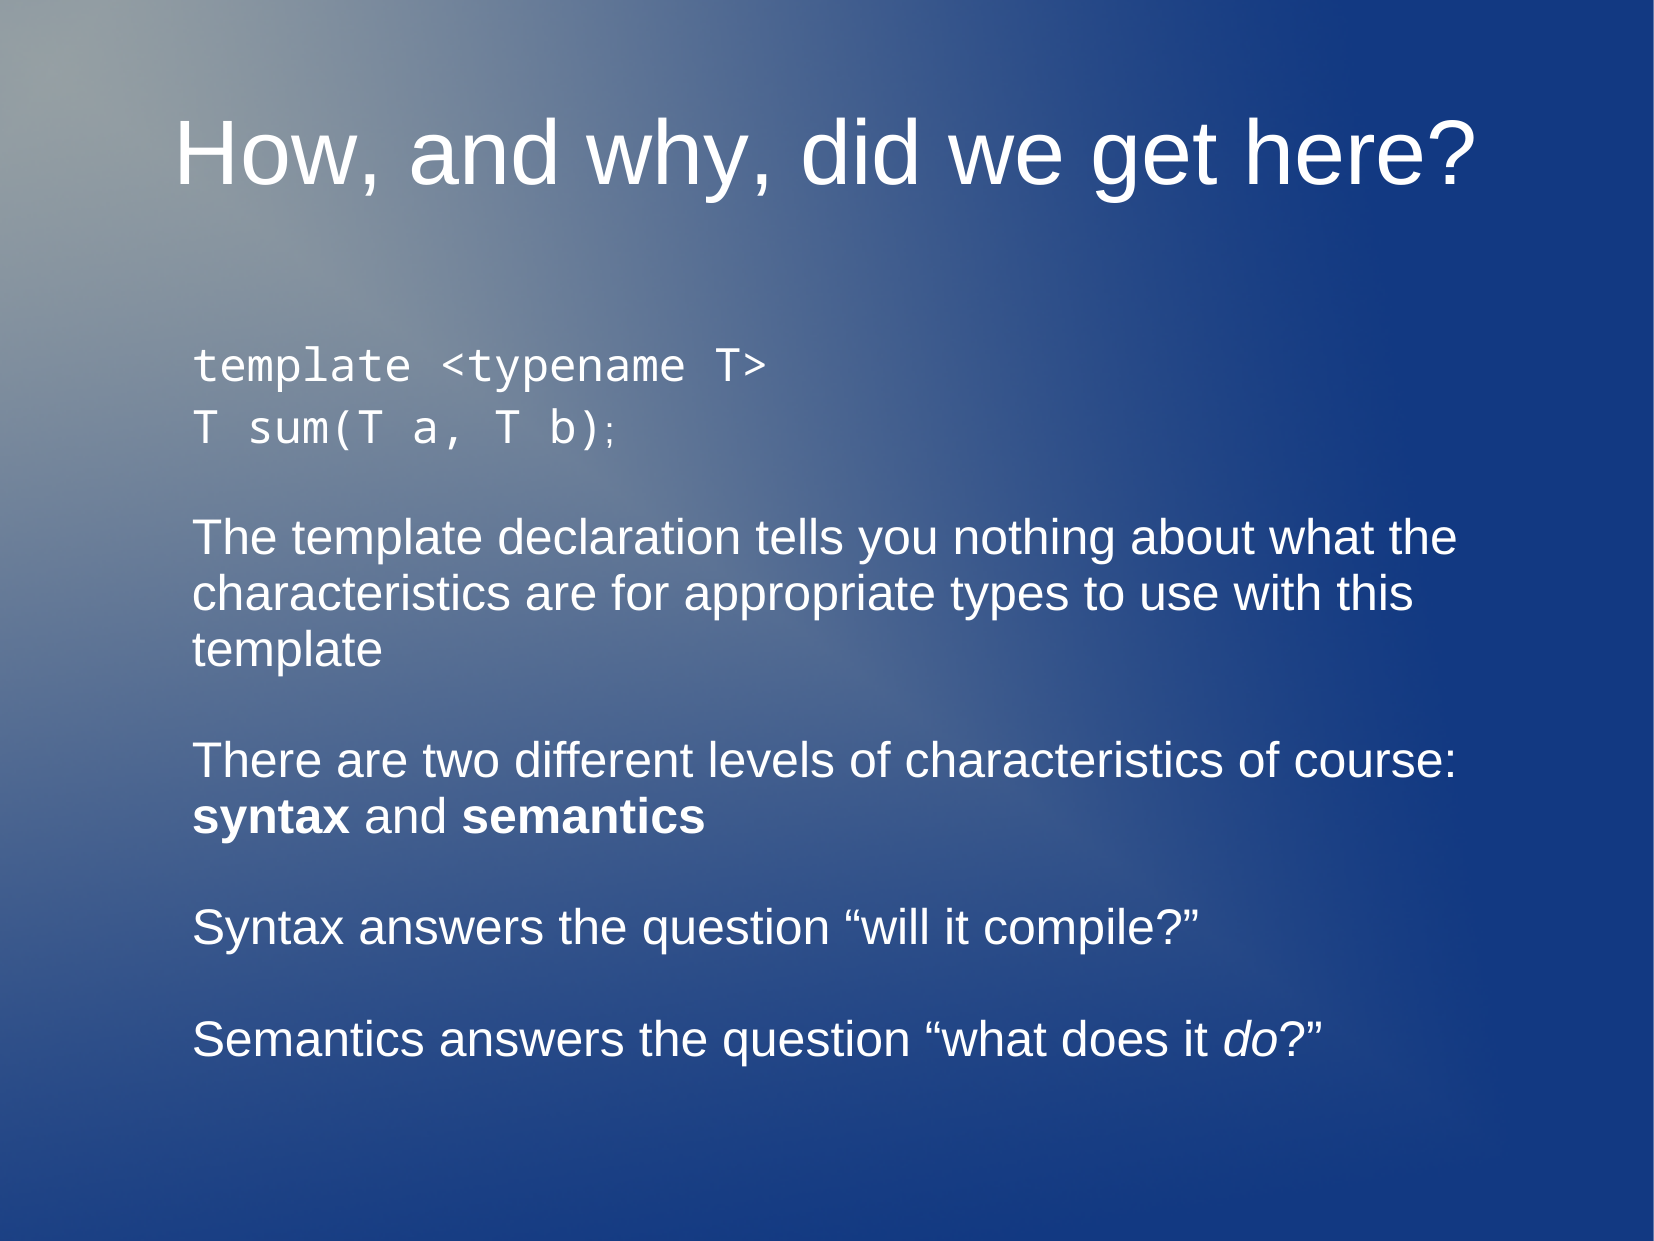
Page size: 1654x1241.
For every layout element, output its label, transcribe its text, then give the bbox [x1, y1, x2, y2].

title How, and why, did we get here? [82, 49, 1571, 257]
text_box The template declaration tells you nothing about what the characteristics are for appropriate types to use with this template There are two different levels of characteristics of course: syntax and semantics Syntax answers the question “will it compile?” Semantics answers the question “what does it do?” [177, 501, 1536, 1170]
text_box template <typename T> T sum(T a, T b); [177, 324, 1418, 501]
picture [0, 0, 1654, 1241]
